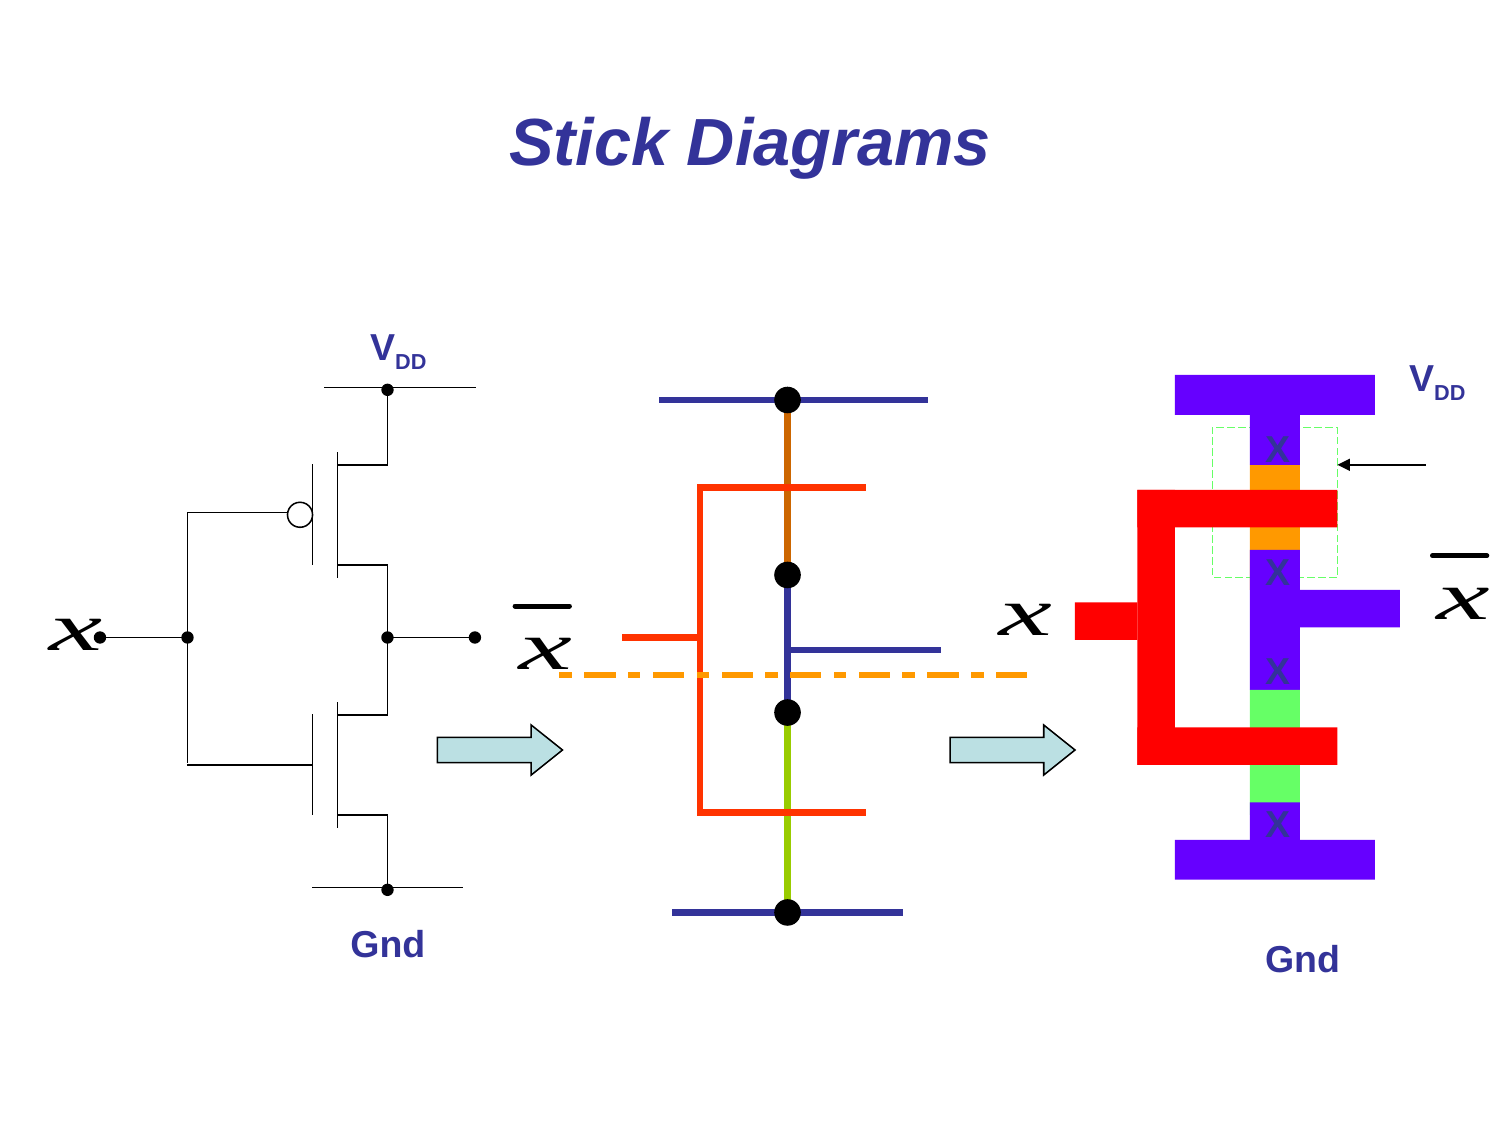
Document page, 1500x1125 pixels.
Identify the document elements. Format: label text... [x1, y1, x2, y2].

text_box [437, 725, 563, 776]
title Stick Diagrams [75, 45, 1426, 233]
text_box Gnd [335, 912, 441, 973]
text_box X [1250, 792, 1305, 853]
chart [24, 605, 126, 668]
text_box [774, 699, 801, 726]
chart [495, 590, 596, 687]
text_box [774, 899, 801, 925]
text_box VDD [1394, 345, 1481, 413]
text_box VDD [355, 314, 442, 382]
text_box X [1250, 417, 1305, 478]
text_box X [1250, 639, 1305, 701]
chart [975, 590, 1075, 653]
text_box [950, 725, 1076, 776]
chart [1412, 539, 1500, 637]
text_box [774, 387, 801, 413]
text_box [1075, 374, 1400, 880]
text_box [774, 562, 801, 588]
text_box X [1250, 539, 1305, 601]
text_box Gnd [1250, 927, 1356, 988]
